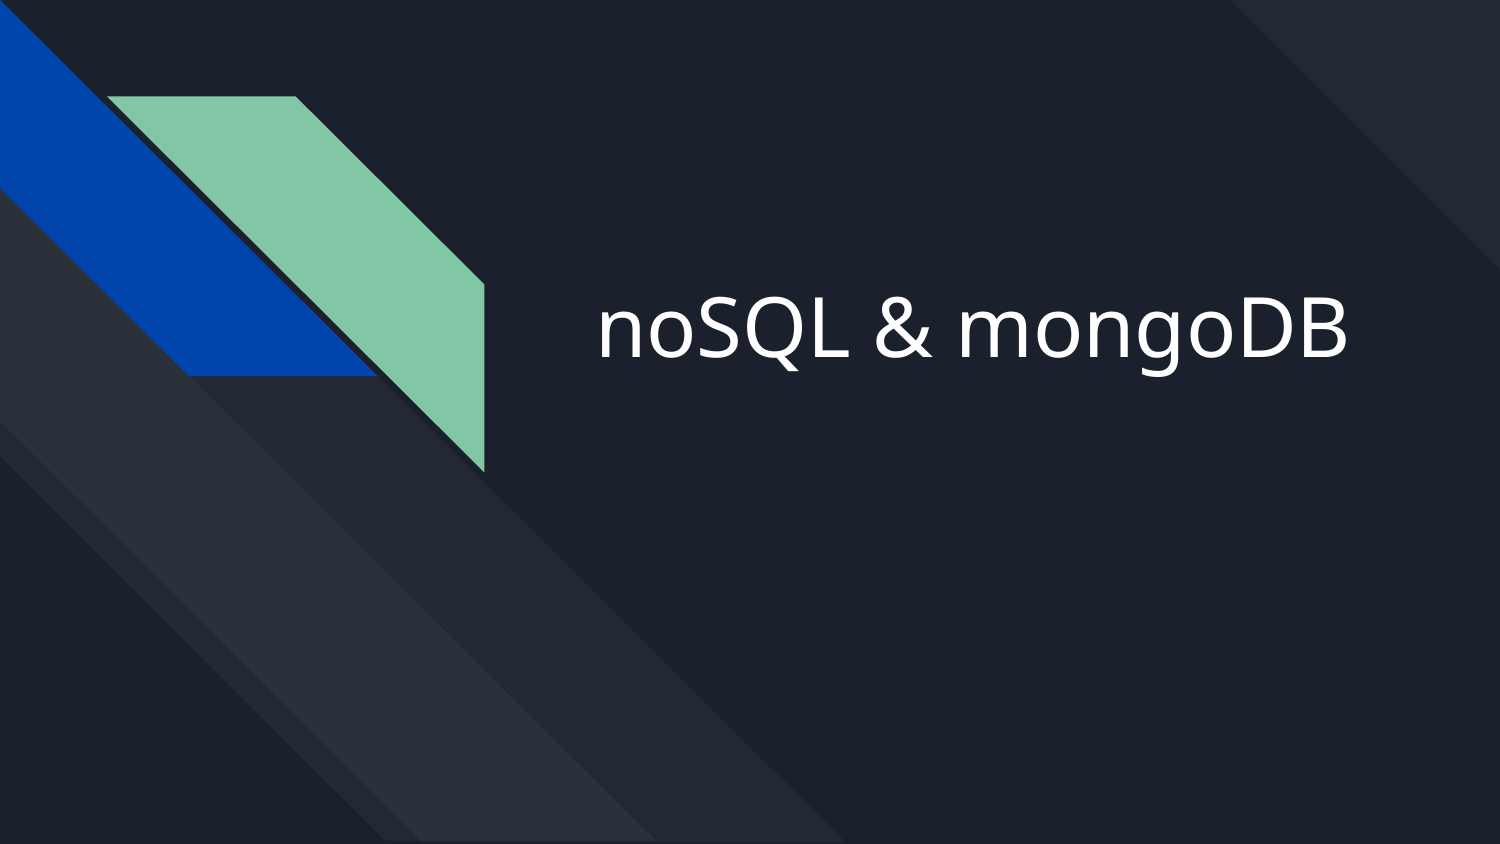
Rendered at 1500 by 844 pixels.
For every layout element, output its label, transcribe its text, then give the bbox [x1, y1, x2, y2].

title noSQL & mongoDB [580, 258, 1404, 518]
